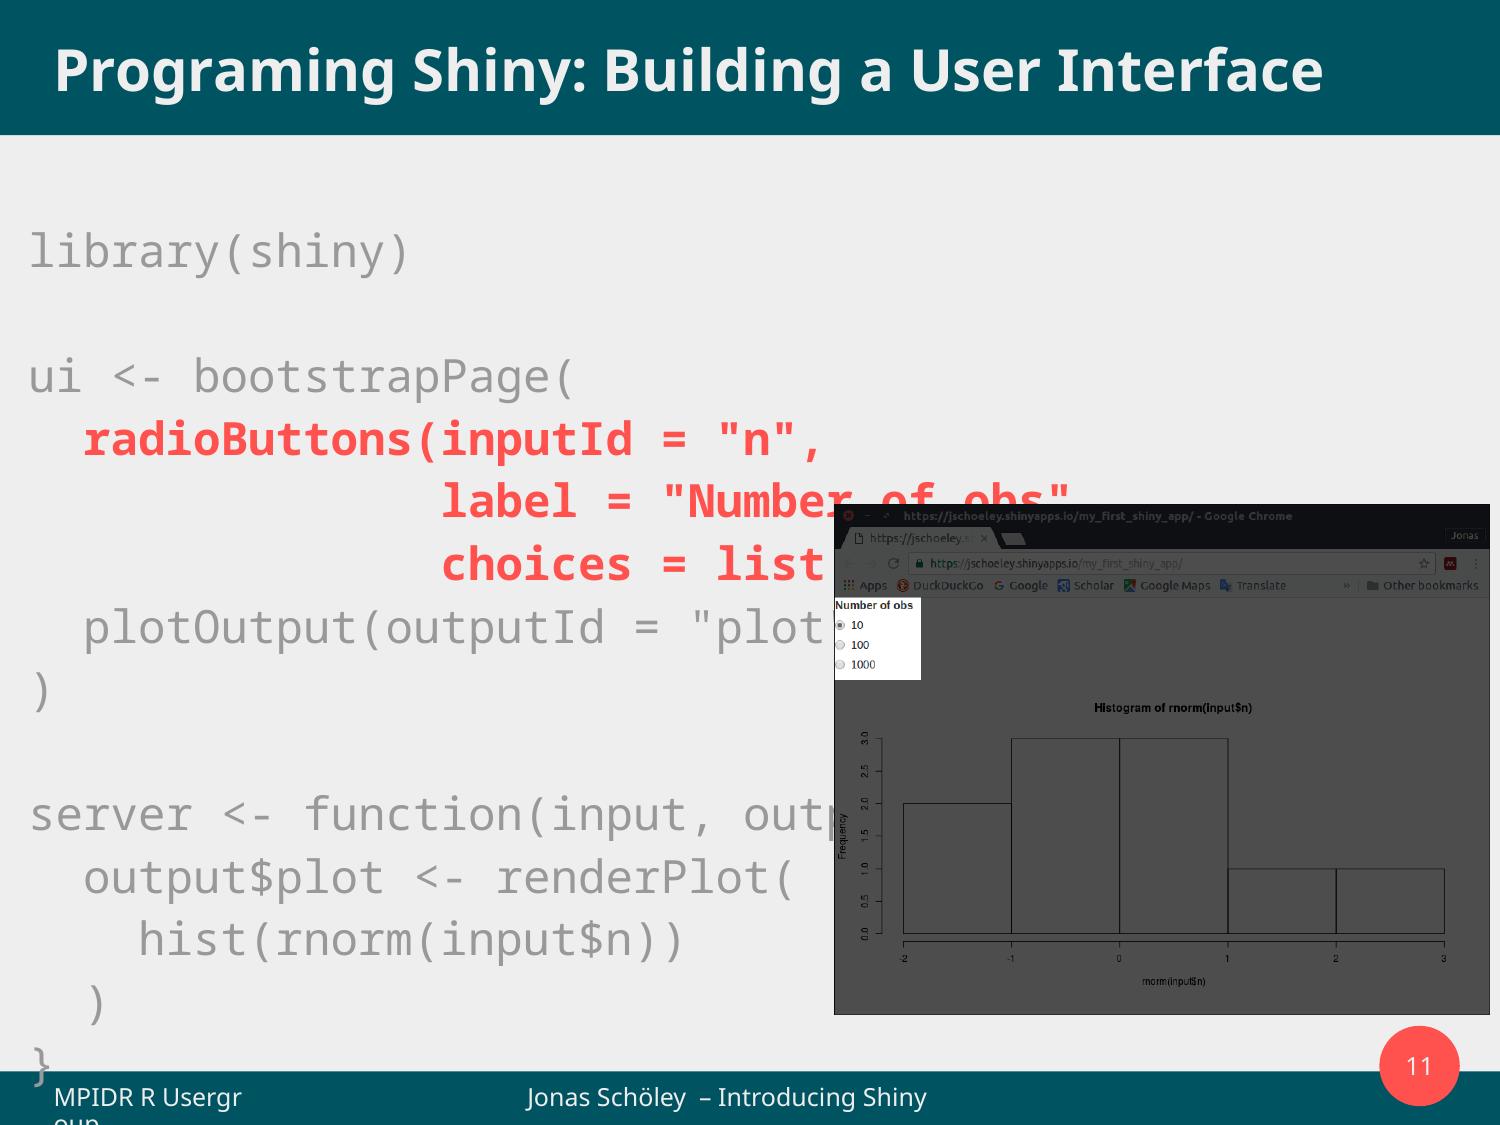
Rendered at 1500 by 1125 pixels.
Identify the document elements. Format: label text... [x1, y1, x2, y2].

text_box library(shiny) ui <- bootstrapPage( radioButtons(inputId = "n", label = "Number of obs", choices = list(10, 100, 1000)), plotOutput(outputId = "plot") ) server <- function(input, output) { output$plot <- renderPlot( hist(rnorm(input$n)) ) } shinyApp(ui = ui, server = server) [13, 211, 1484, 959]
title Programing Shiny: Building a User Interface [53, 0, 1447, 141]
picture [834, 504, 1490, 1015]
